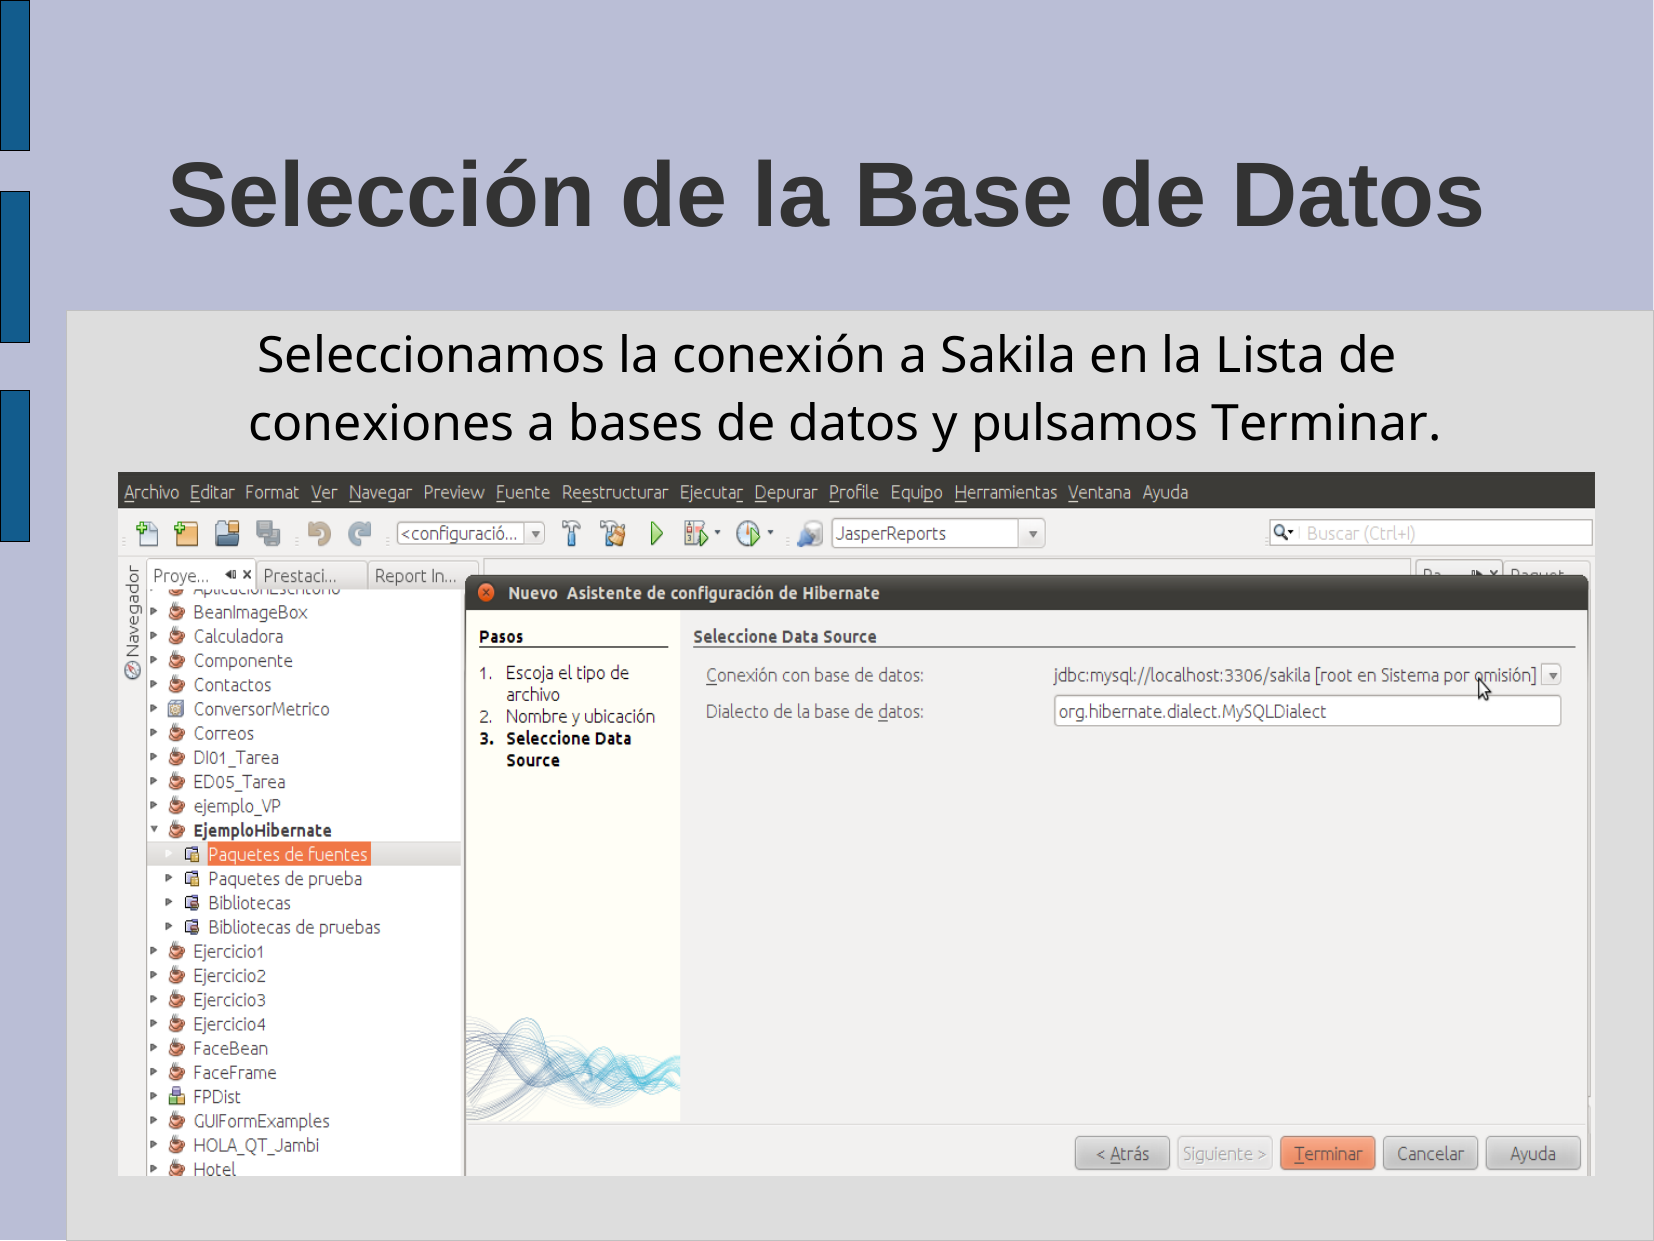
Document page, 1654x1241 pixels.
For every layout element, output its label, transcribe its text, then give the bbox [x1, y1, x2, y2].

title Selección de la Base de Datos [121, 98, 1534, 291]
picture [118, 472, 1595, 1176]
subtitle Seleccionamos la conexión a Sakila en la Lista de conexiones a bases de datos y pulsamos Terminar. [121, 315, 1534, 472]
